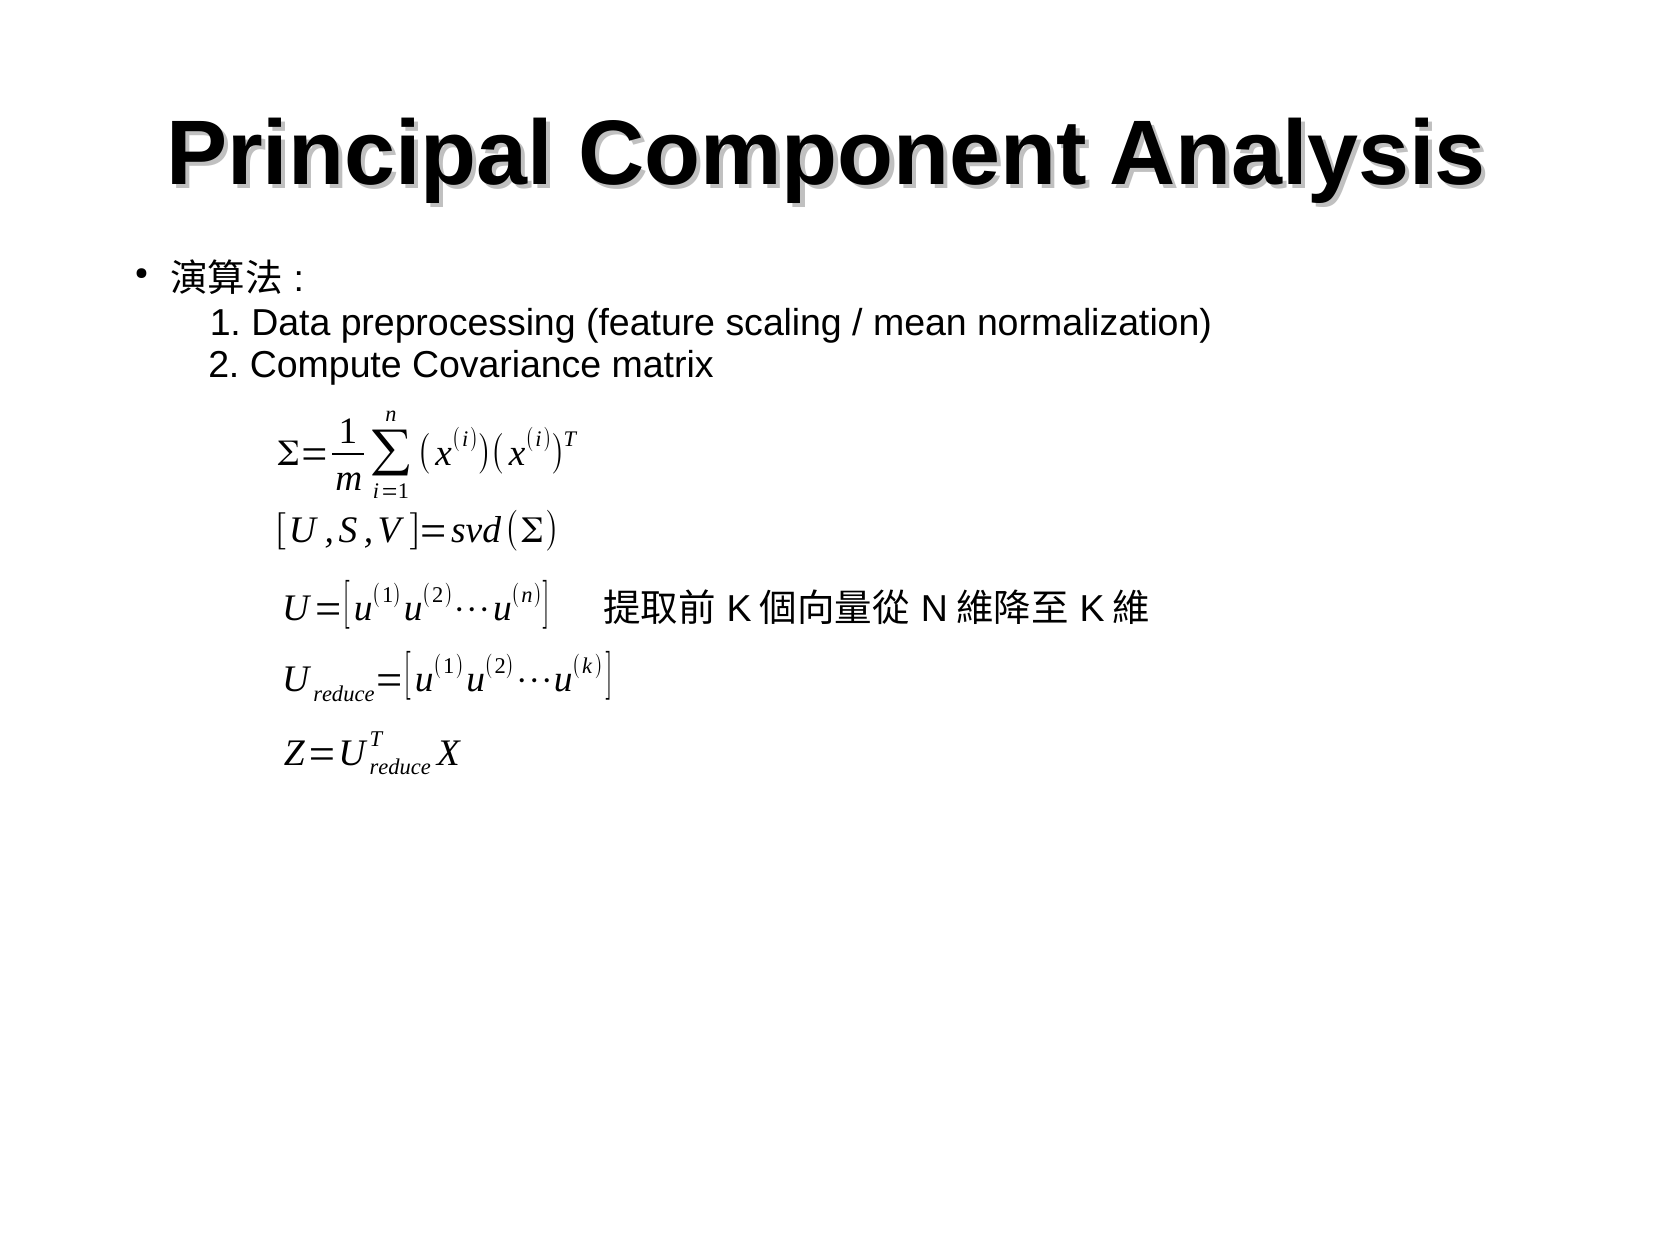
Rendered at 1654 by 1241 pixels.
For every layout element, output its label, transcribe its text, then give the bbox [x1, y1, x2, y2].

text_box 提取前K個向量從N維降至K維 [588, 570, 1163, 635]
chart [275, 726, 470, 780]
chart [269, 507, 564, 553]
chart [269, 401, 584, 504]
title Principal Component Analysis [82, 49, 1571, 257]
text_box 演算法: 1. Data preprocessing (feature scaling / mean normalization) 2. Compute Covariance matrix [120, 240, 1561, 389]
chart [275, 578, 556, 632]
chart [275, 649, 618, 706]
